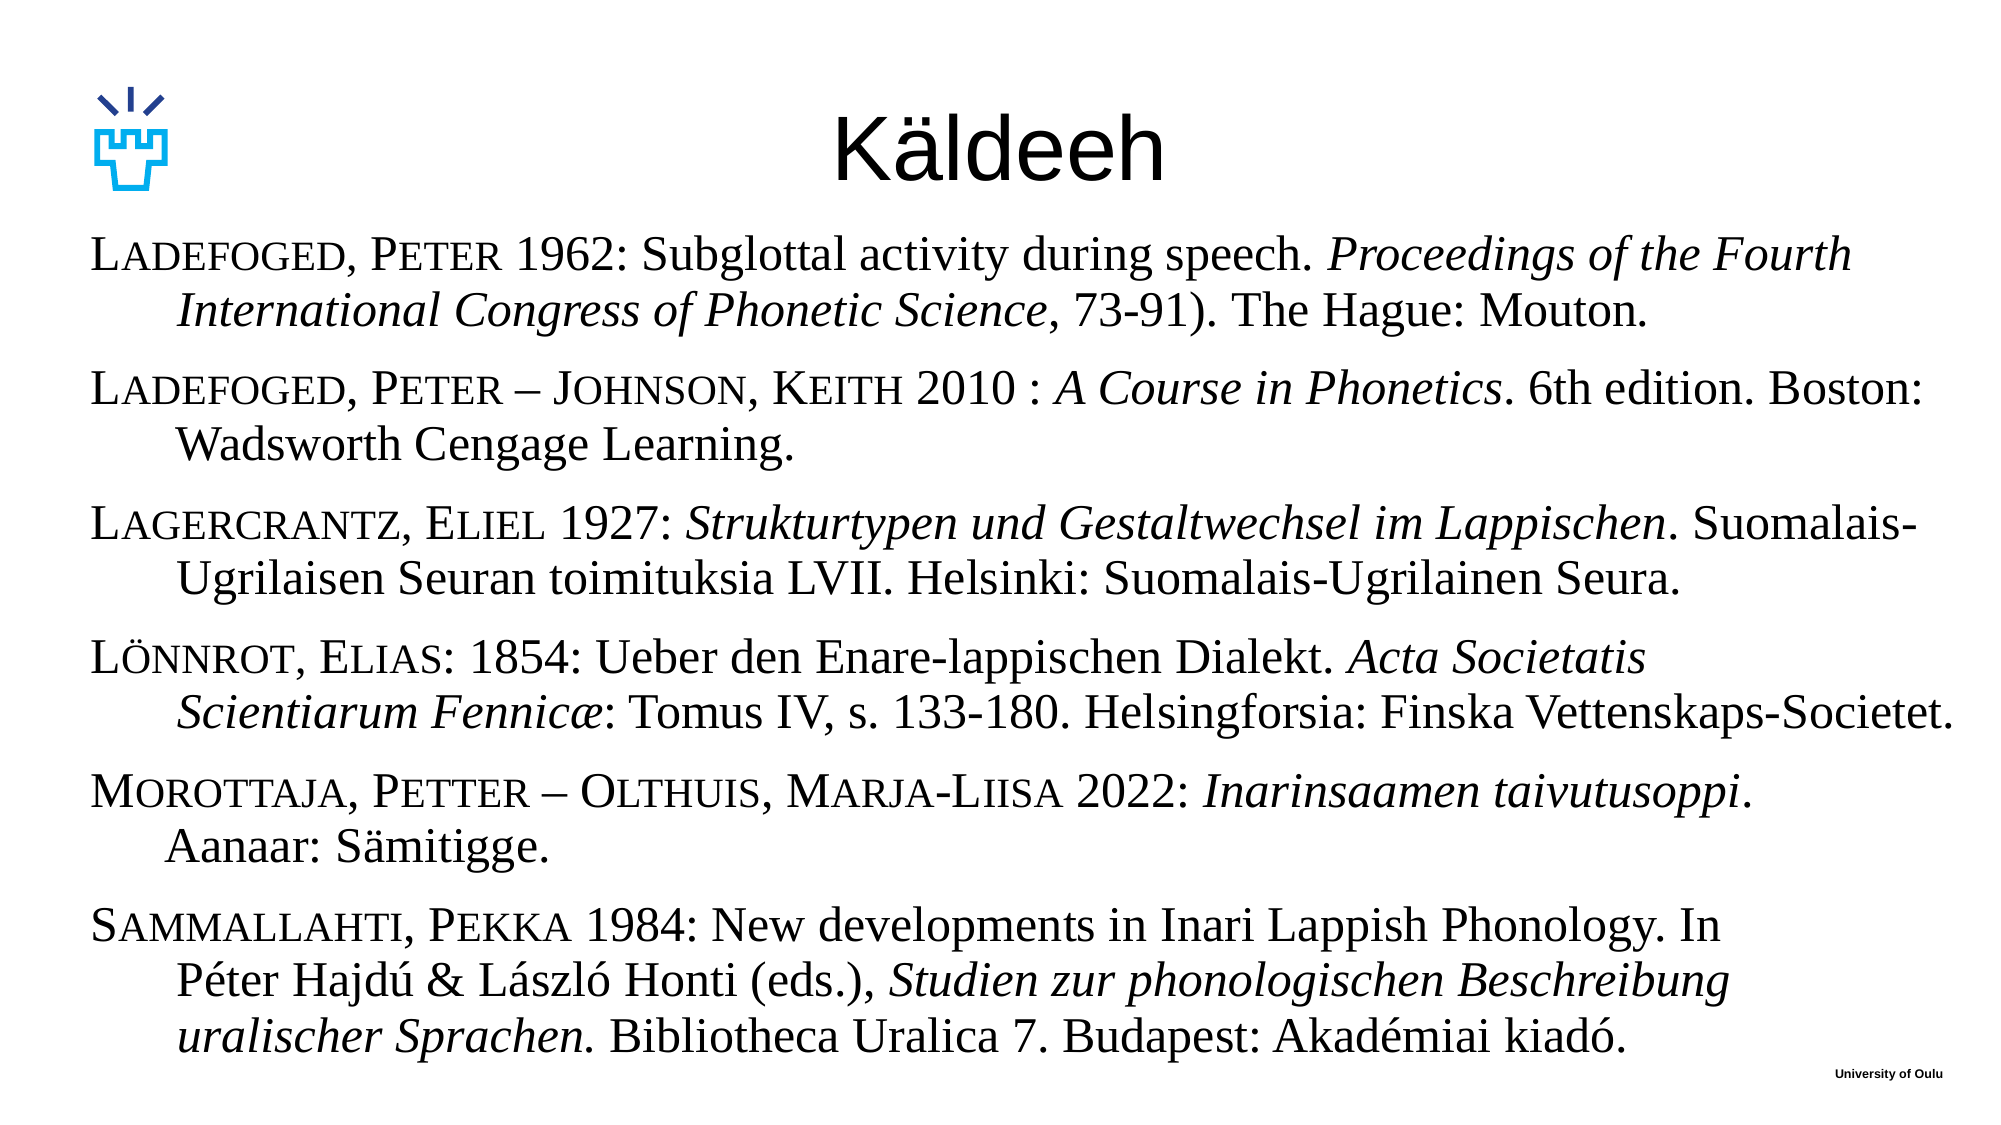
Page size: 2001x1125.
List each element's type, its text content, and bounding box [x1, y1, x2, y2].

list LADEFOGED, PETER 1962: Subglottal activity during speech. Proceedings of the Fourth International Congress of Phonetic Science, 73-91). The Hague: Mouton. LADEFOGED, PETER – JOHNSON, KEITH 2010 : A Course in Phonetics. 6th edition. Boston: Wadsworth Cengage Learning. LAGERCRANTZ, ELIEL 1927: Strukturtypen und Gestaltwechsel im Lappischen. Suomalais- Ugrilaisen Seuran toimituksia LVII. Helsinki: Suomalais-Ugrilainen Seura. LÖNNROT, ELIAS: 1854: Ueber den Enare-lappischen Dialekt. Acta Societatis Scientiarum Fennicæ: Tomus IV, s. 133-180. Helsingforsia: Finska Vettenskaps-Societet. MOROTTAJA, PETTER – OLTHUIS, MARJA-LIISA 2022: Inarinsaamen taivutusoppi. Aanaar: Sämitigge. SAMMALLAHTI, PEKKA 1984: New developments in Inari Lappish Phonology. In Péter Hajdú & László Honti (eds.), Studien zur phonologischen Beschreibung uralischer Sprachen. Bibliotheca Uralica 7. Budapest: Akadémiai kiadó. [19, 226, 2000, 1081]
title Käldeeh [539, 47, 1461, 226]
